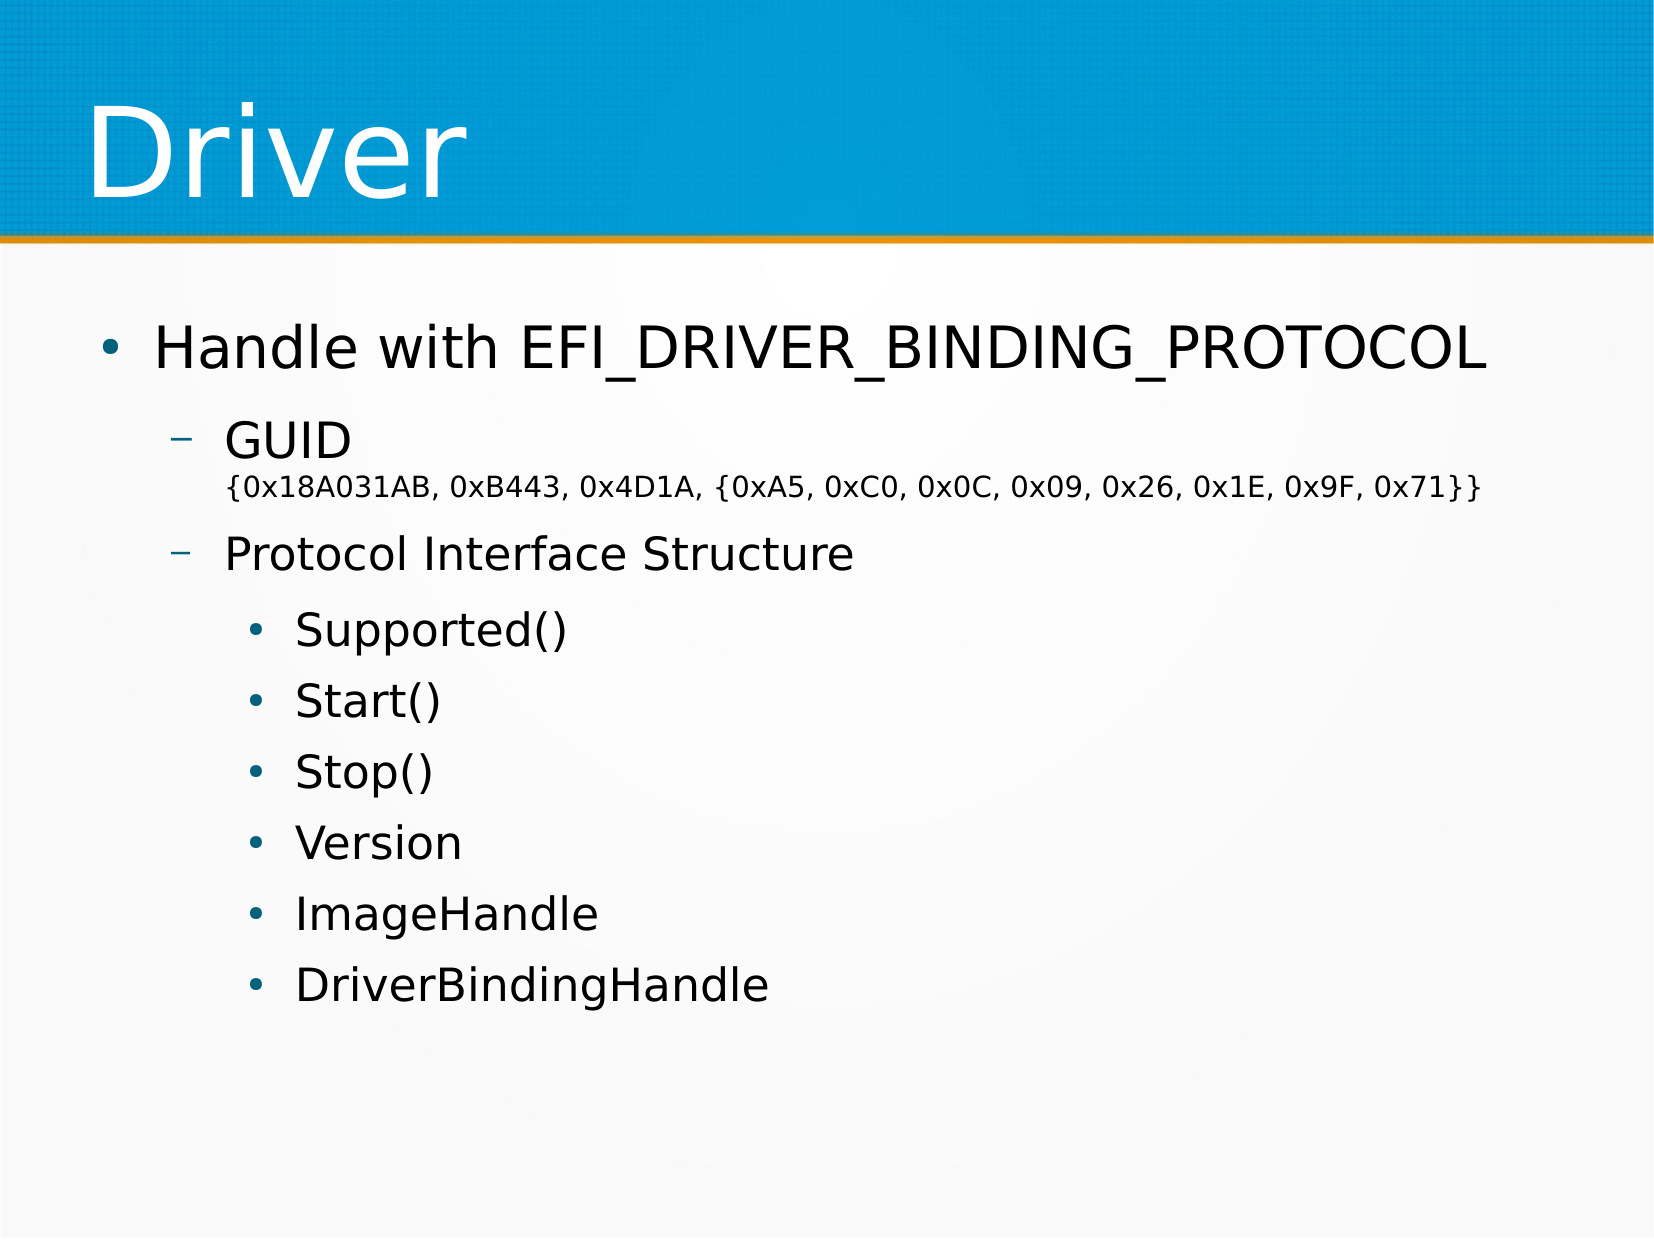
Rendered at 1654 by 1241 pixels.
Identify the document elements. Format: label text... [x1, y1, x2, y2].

title Driver [82, 19, 1571, 227]
picture [0, 233, 1654, 1241]
list Handle with EFI_DRIVER_BINDING_PROTOCOL GUID {0x18A031AB, 0xB443, 0x4D1A, {0xA5, 0xC0, 0x0C, 0x09, 0x26, 0x1E, 0x9F, 0x71}} Protocol Interface Structure Supported() Start() Stop() Version ImageHandle DriverBindingHandle [82, 314, 1563, 1201]
